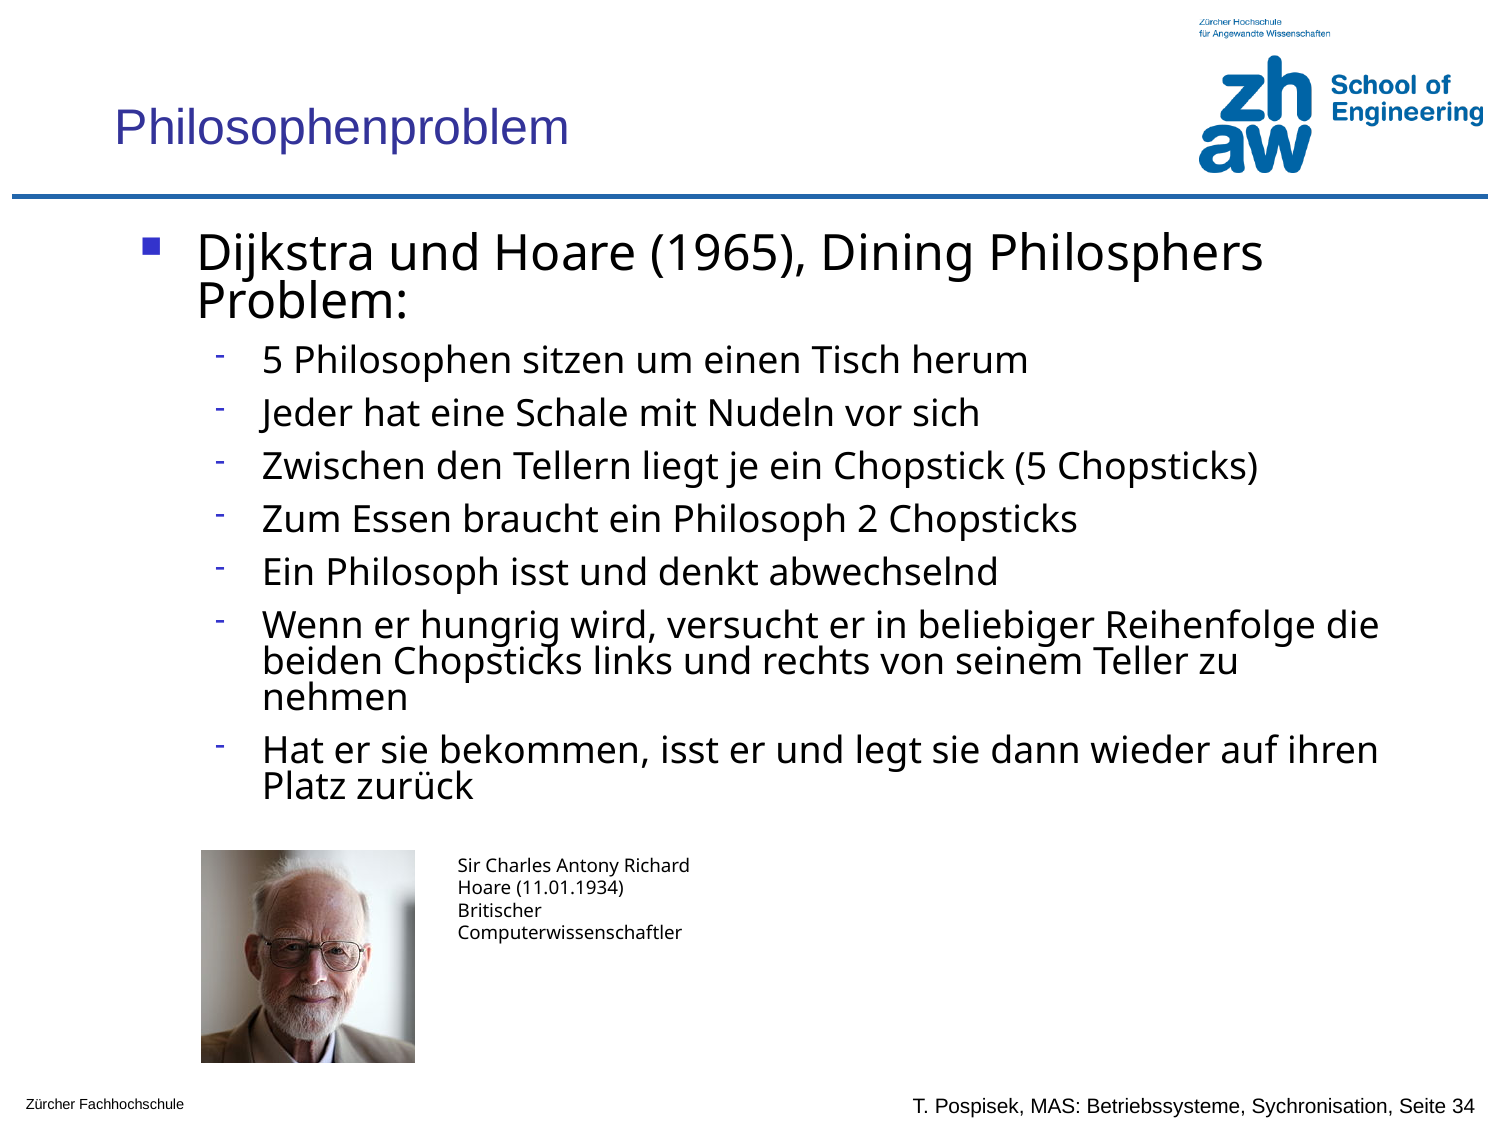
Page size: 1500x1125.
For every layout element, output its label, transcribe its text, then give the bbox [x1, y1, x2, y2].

list Dijkstra und Hoare (1965), Dining Philosphers Problem: 5 Philosophen sitzen um einen Tisch herum Jeder hat eine Schale mit Nudeln vor sich Zwischen den Tellern liegt je ein Chopstick (5 Chopsticks) Zum Essen braucht ein Philosoph 2 Chopsticks Ein Philosoph isst und denkt abwechselnd Wenn er hungrig wird, versucht er in beliebiger Reihenfolge die beiden Chopsticks links und rechts von seinem Teller zu nehmen Hat er sie bekommen, isst er und legt sie dann wieder auf ihren Platz zurück [125, 224, 1400, 835]
picture [201, 850, 415, 1063]
picture [1199, 19, 1483, 173]
text_box Sir Charles Antony Richard Hoare (11.01.1934) Britischer Computerwissenschaftler [442, 846, 739, 951]
title Philosophenproblem [99, 50, 1379, 163]
